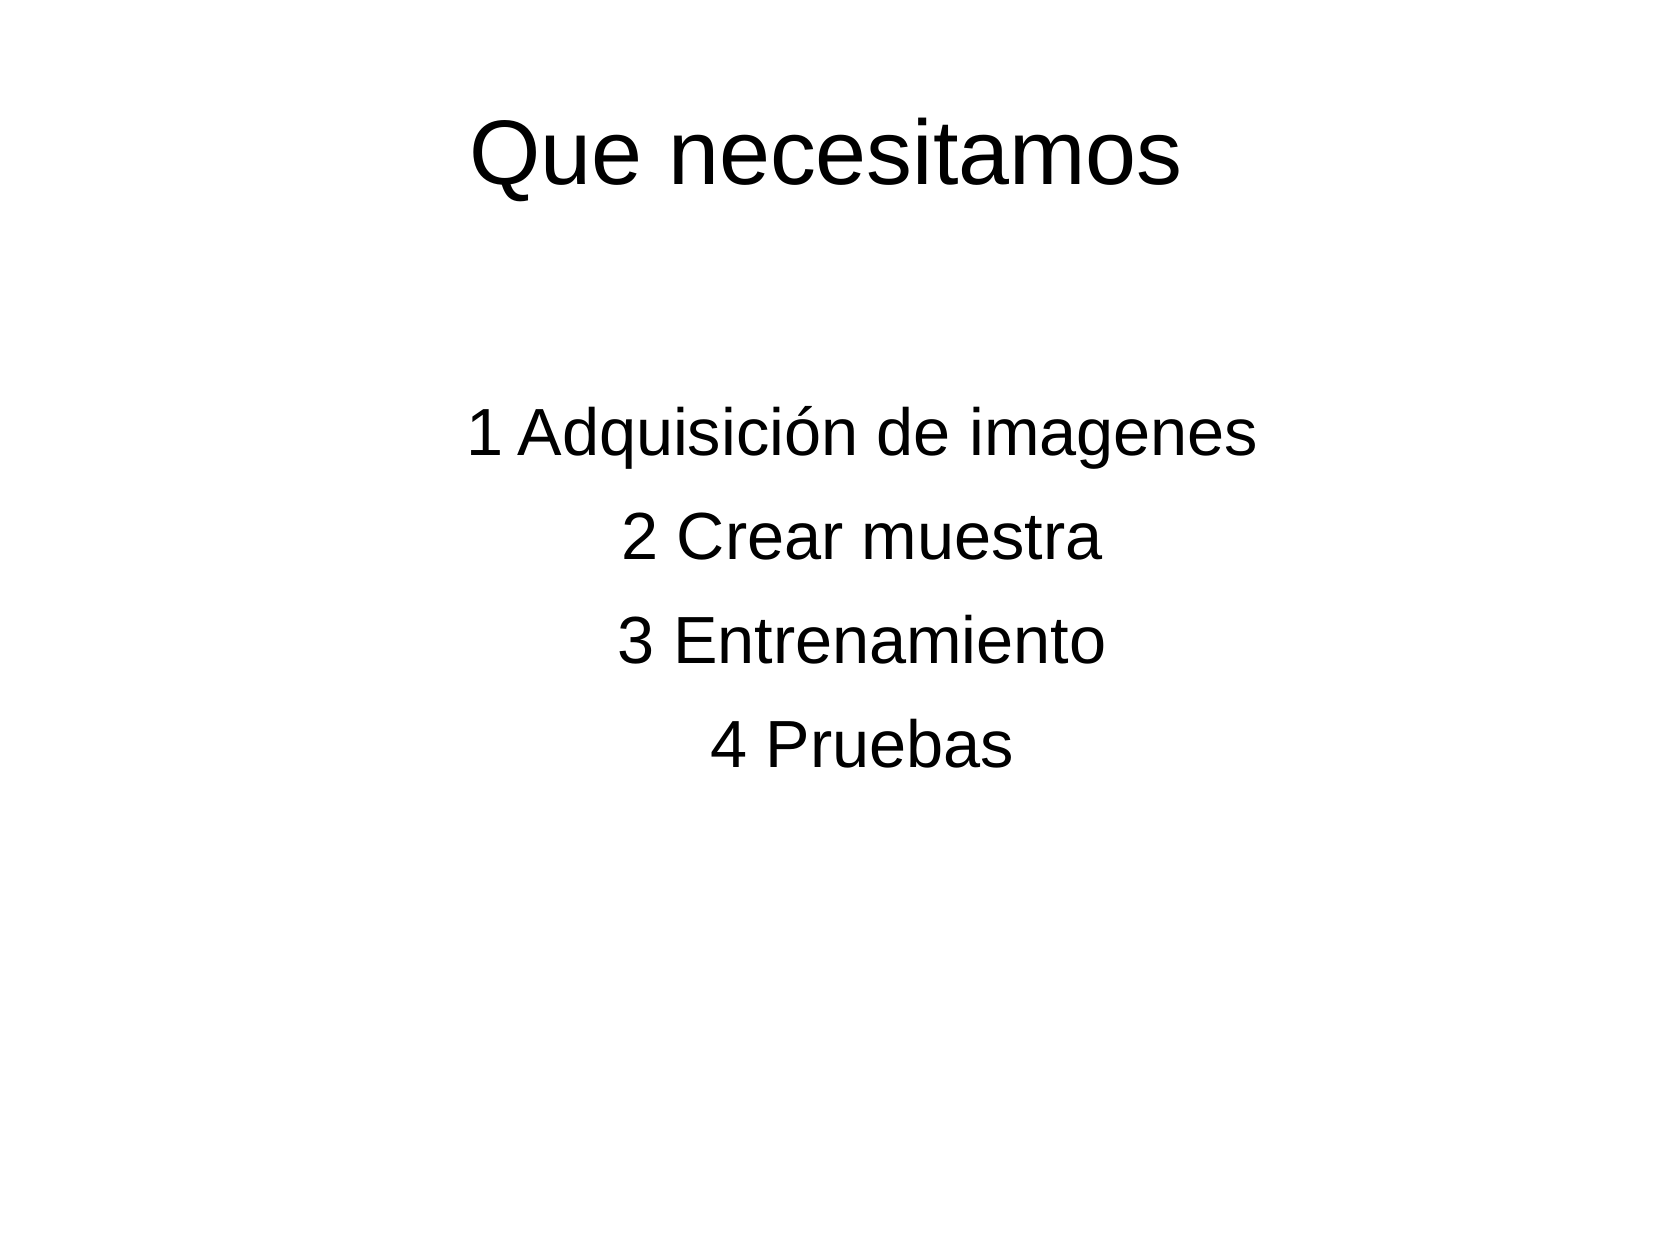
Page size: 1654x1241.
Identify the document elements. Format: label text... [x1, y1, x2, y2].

list 1 Adquisición de imagenes 2 Crear muestra 3 Entrenamiento 4 Pruebas [82, 290, 1571, 1109]
title Que necesitamos [82, 49, 1571, 257]
